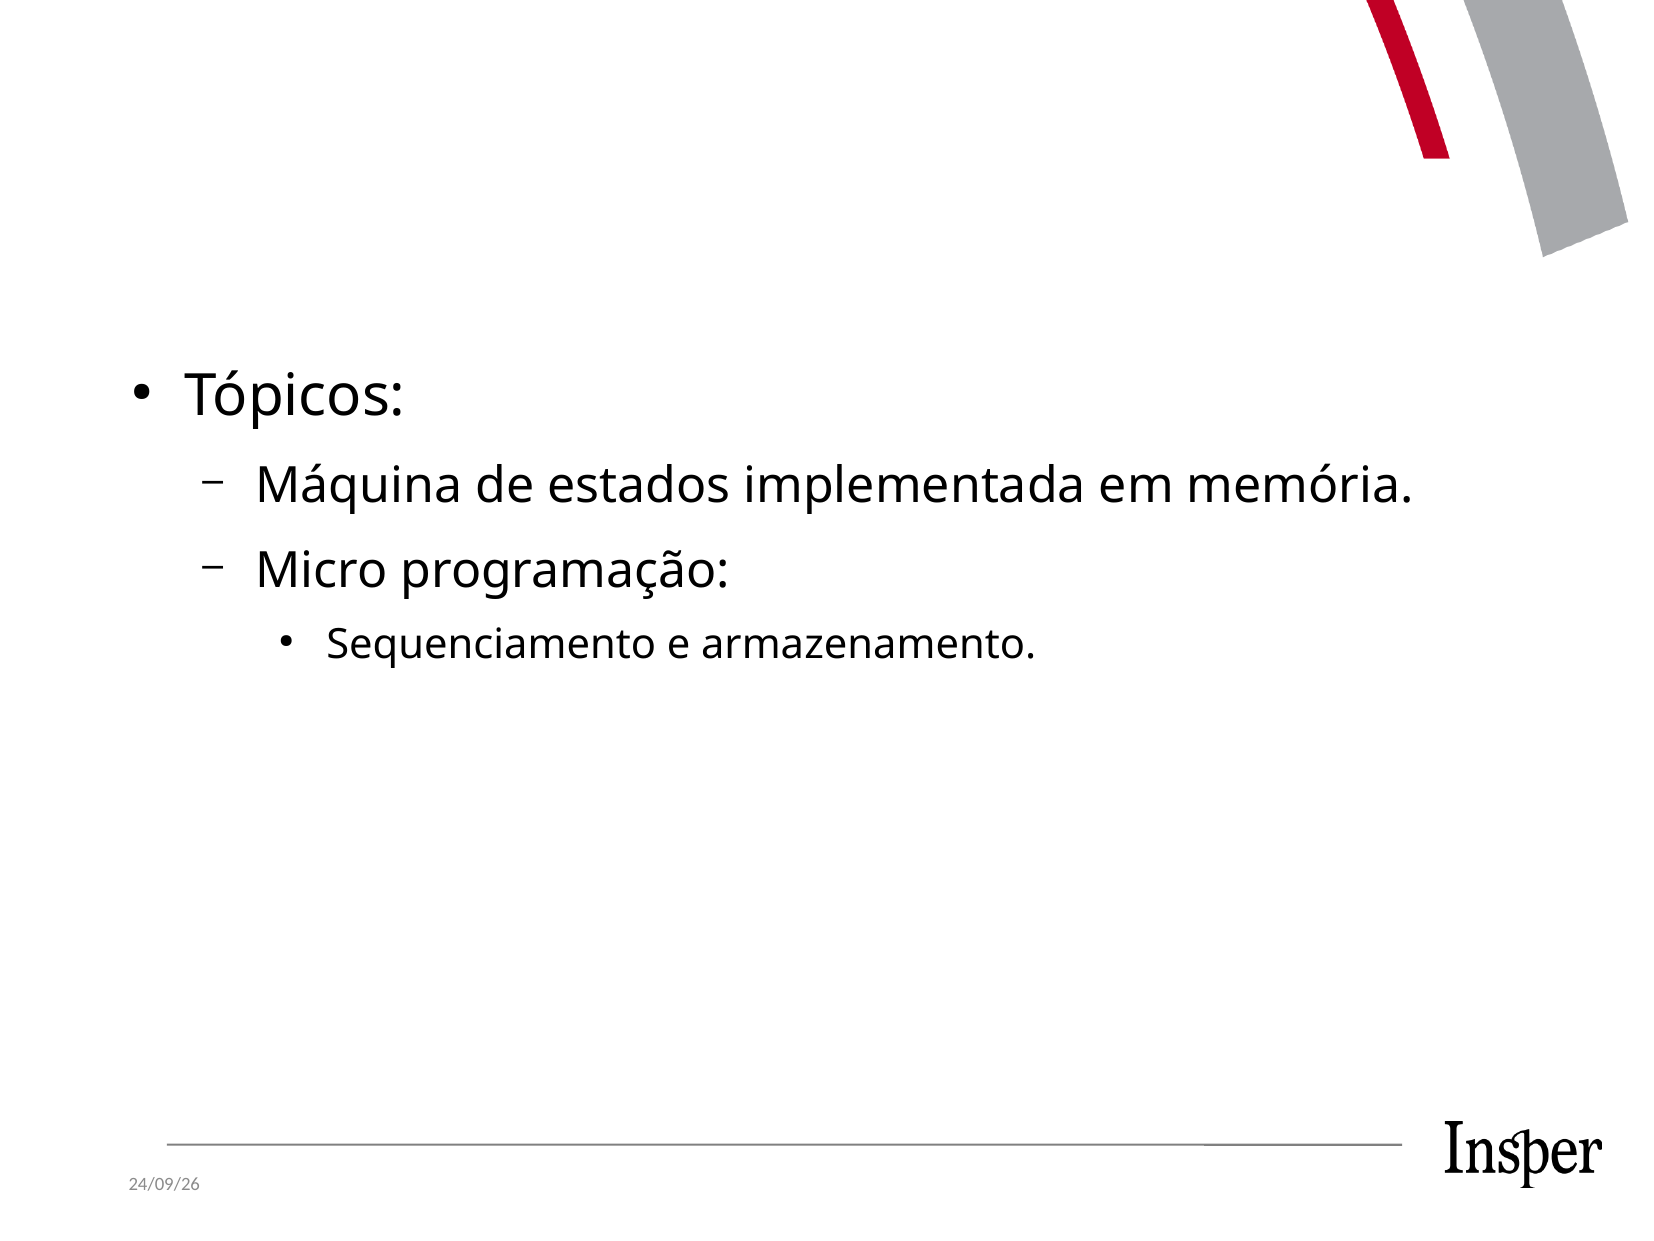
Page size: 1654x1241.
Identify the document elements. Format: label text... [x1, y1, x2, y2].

list Tópicos: Máquina de estados implementada em memória. Micro programação: Sequenciamento e armazenamento. [113, 53, 1540, 1134]
